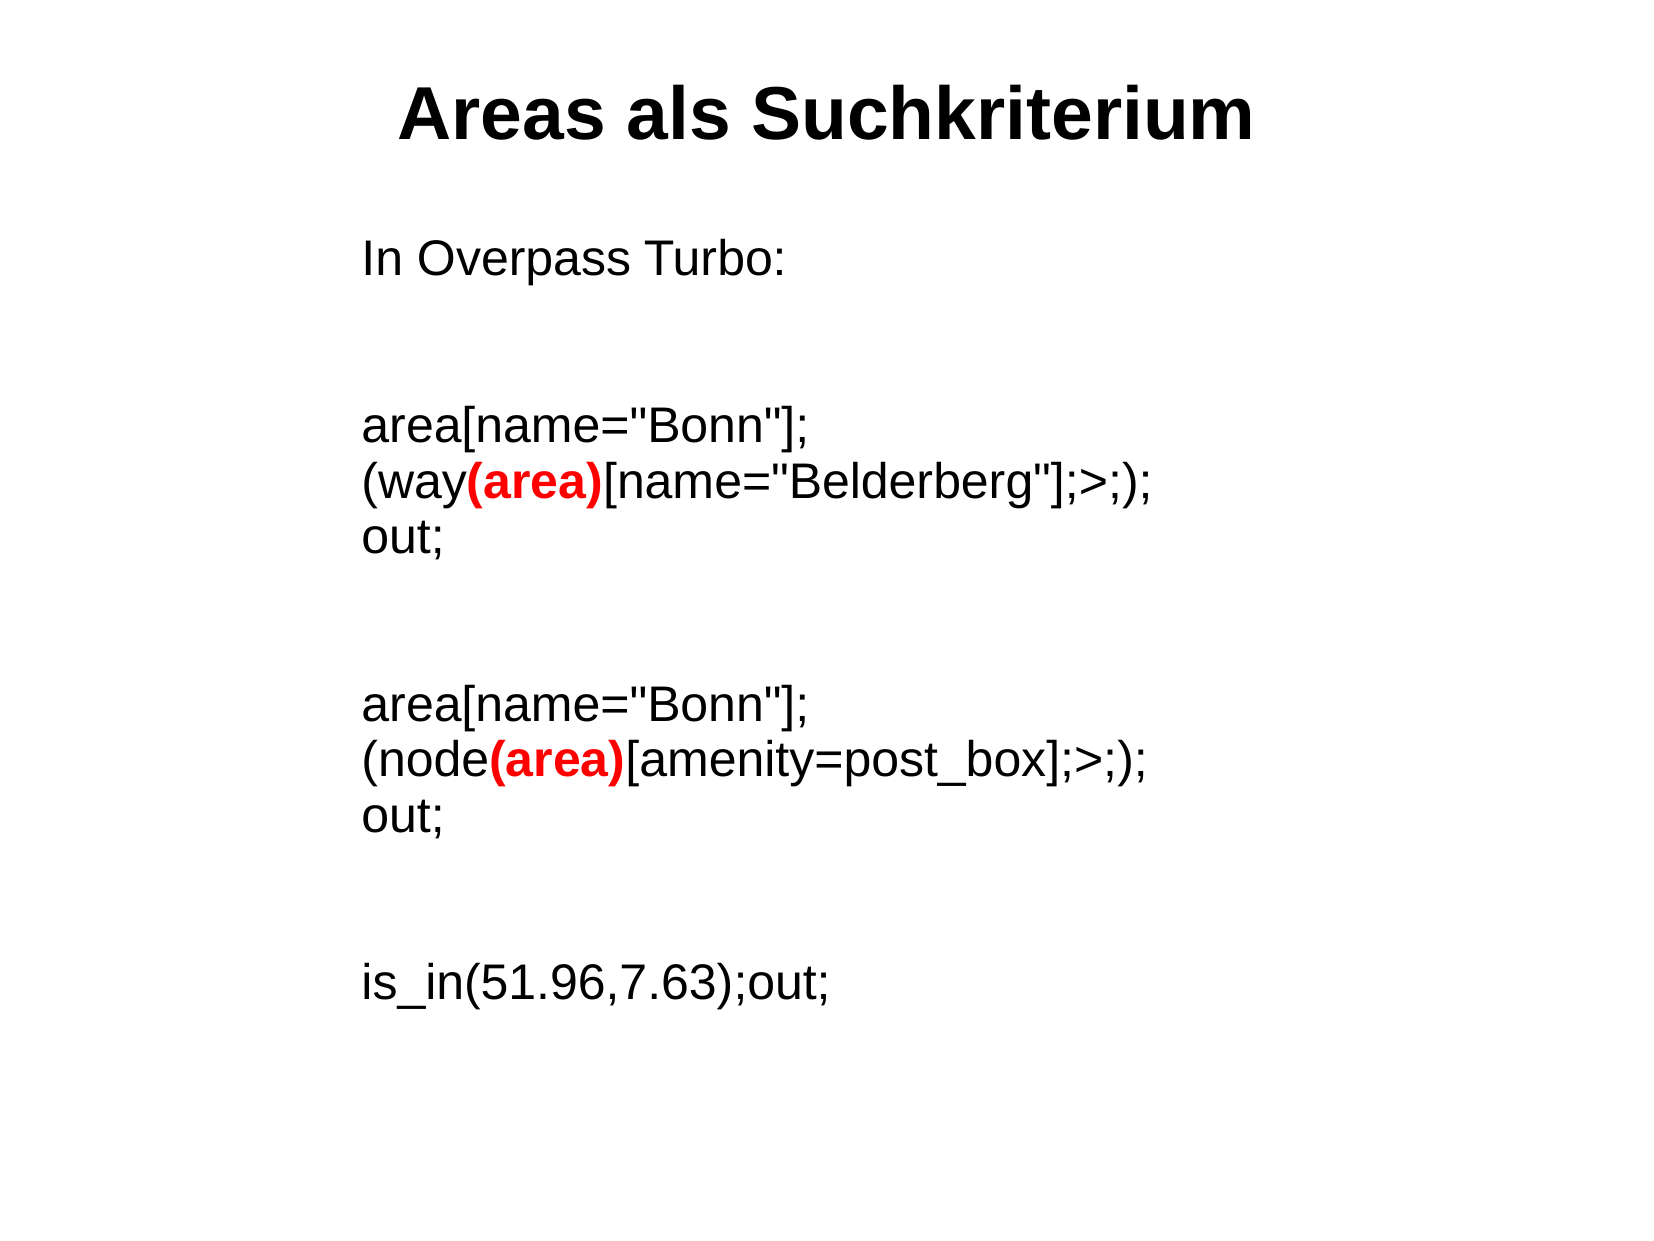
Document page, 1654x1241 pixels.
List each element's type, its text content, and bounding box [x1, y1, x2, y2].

text_box Areas als Suchkriterium [382, 63, 1271, 163]
text_box In Overpass Turbo: area[name="Bonn"]; (way(area)[name="Belderberg"];>;); out; area[name="Bonn"]; (node(area)[amenity=post_box];>;); out; is_in(51.96,7.63);out; [346, 222, 1307, 1018]
